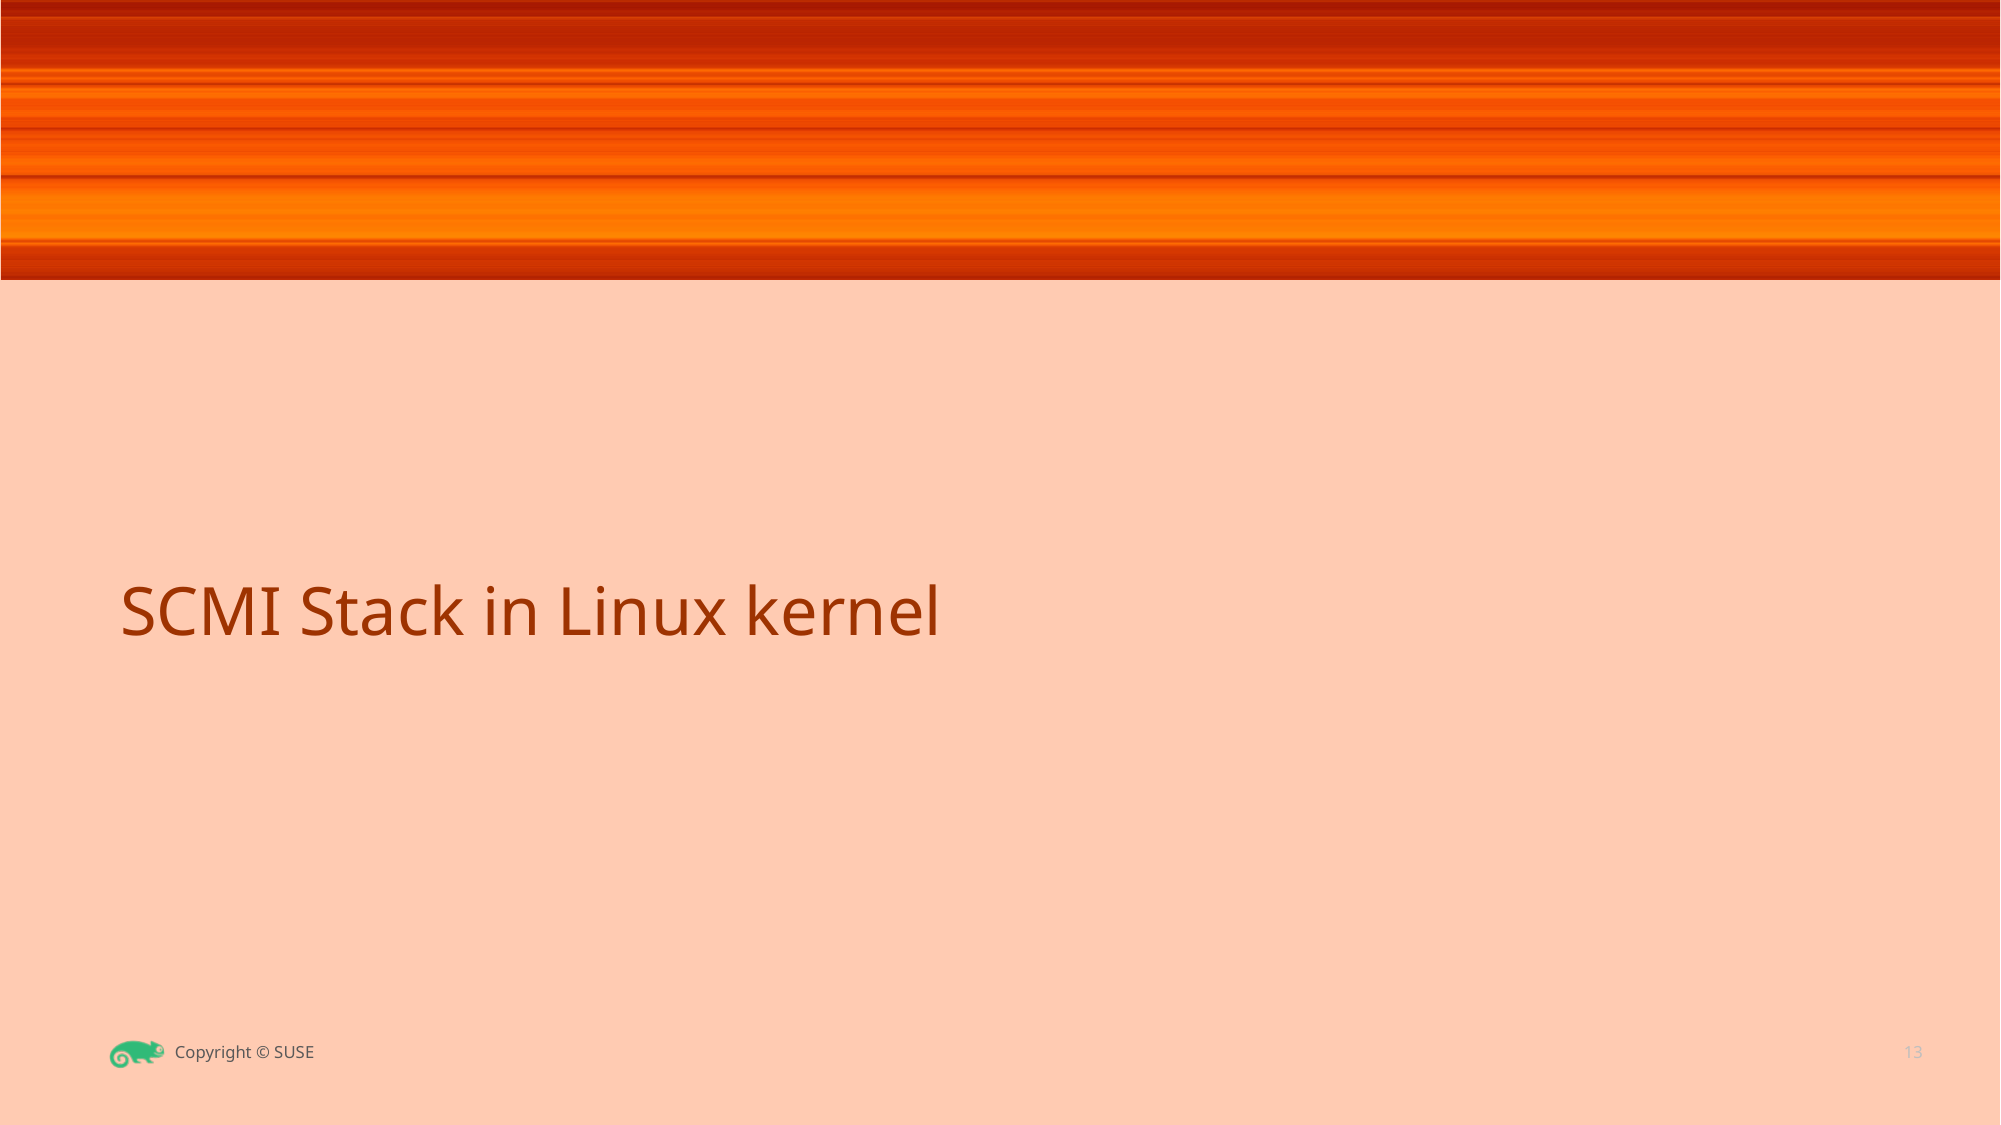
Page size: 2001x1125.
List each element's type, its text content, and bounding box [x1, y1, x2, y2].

picture [1, 0, 2001, 280]
slide_number <number> [1875, 1042, 1923, 1063]
list SCMI Stack in Linux kernel [120, 429, 1801, 650]
picture [99, 1031, 175, 1074]
